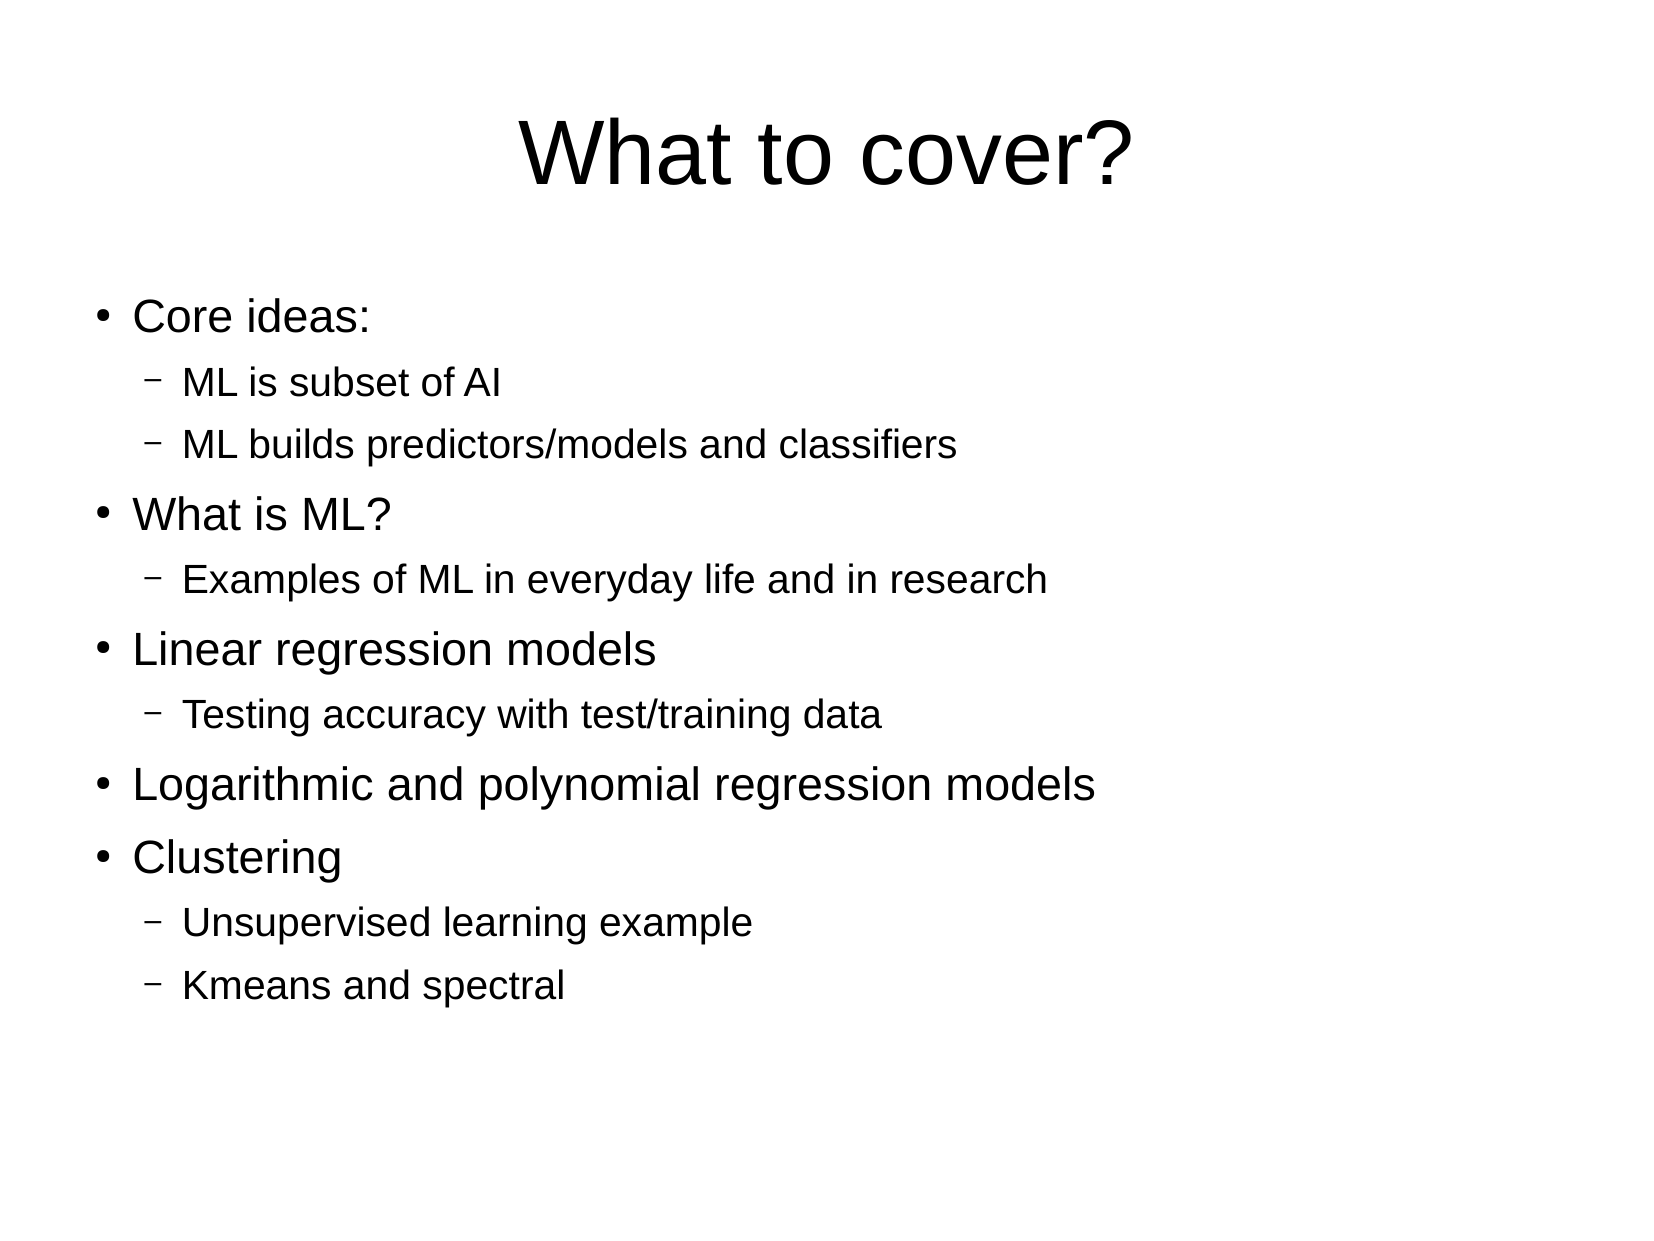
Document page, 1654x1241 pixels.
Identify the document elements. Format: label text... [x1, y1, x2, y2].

list Core ideas: ML is subset of AI ML builds predictors/models and classifiers What is ML? Examples of ML in everyday life and in research Linear regression models Testing accuracy with test/training data Logarithmic and polynomial regression models Clustering Unsupervised learning example Kmeans and spectral [82, 290, 1571, 1010]
title What to cover? [82, 49, 1571, 257]
